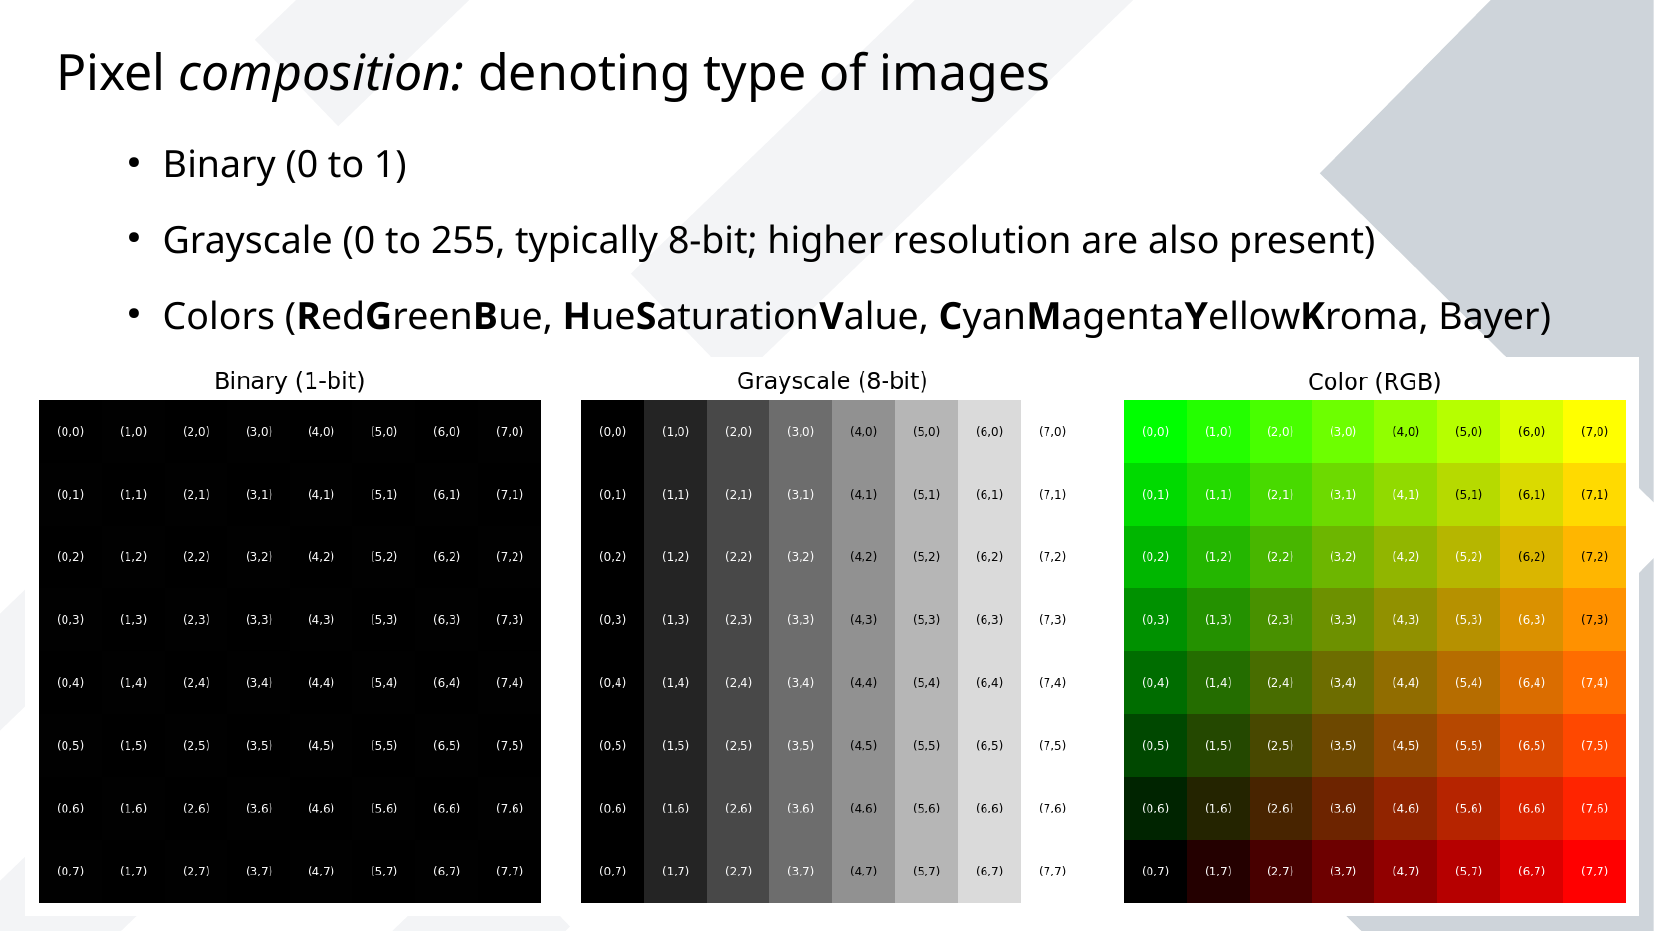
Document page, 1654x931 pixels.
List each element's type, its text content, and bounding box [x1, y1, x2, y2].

text_box Binary (0 to 1) Grayscale (0 to 255, typically 8-bit; higher resolution are also present) Colors (RedGreenBue, HueSaturationValue, CyanMagentaYellowKroma, Bayer) [112, 130, 1576, 349]
picture [25, 357, 1639, 916]
text_box Pixel composition: denoting type of images [41, 29, 1126, 181]
